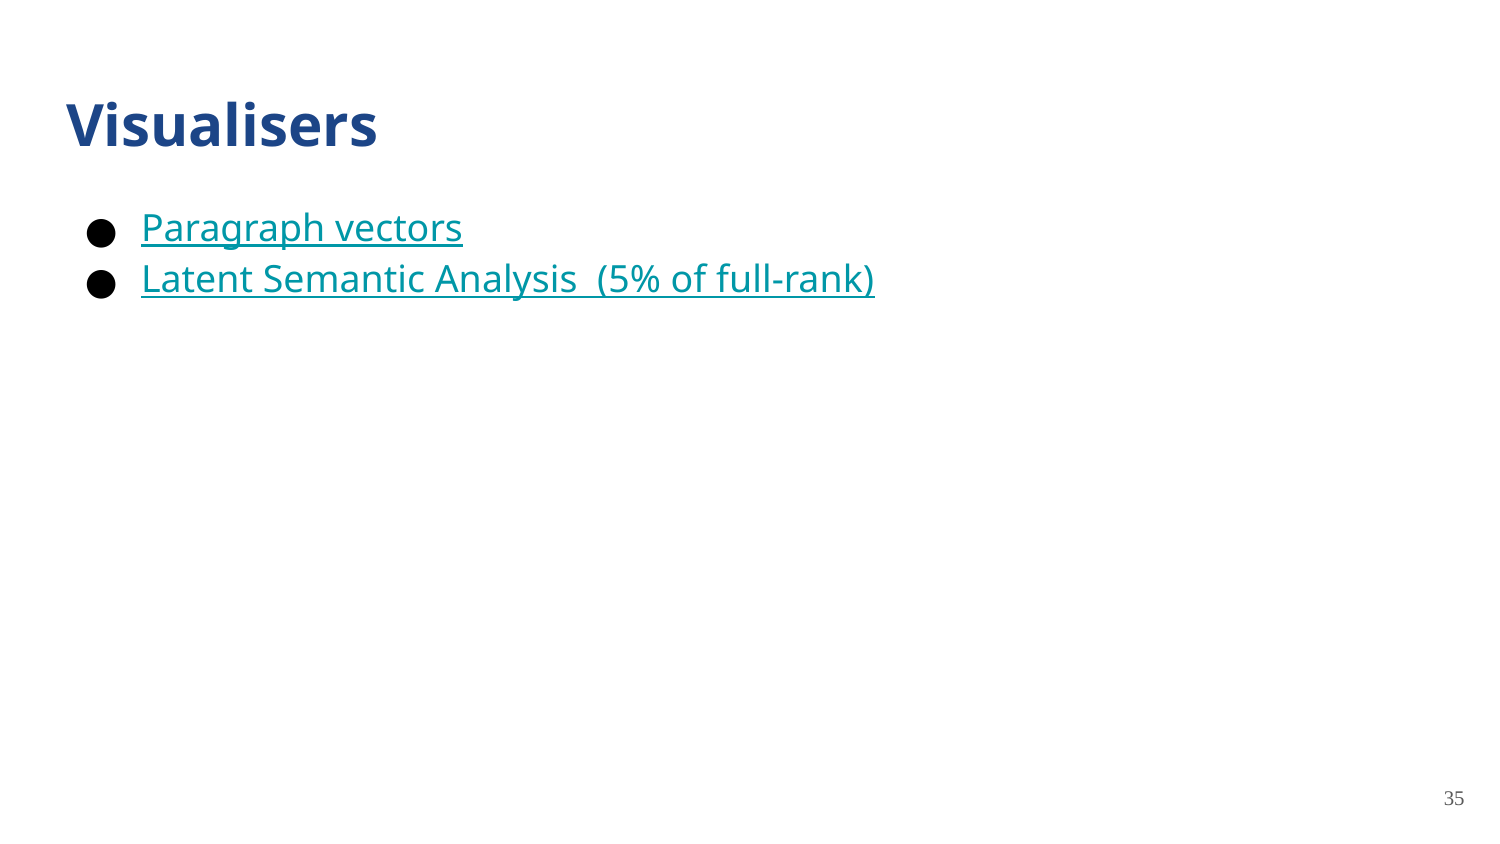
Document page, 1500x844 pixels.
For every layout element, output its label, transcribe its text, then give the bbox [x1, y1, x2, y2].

list Paragraph vectors Latent Semantic Analysis (5% of full-rank) [51, 189, 1449, 750]
slide_number <number> [1389, 764, 1480, 830]
title Visualisers [51, 72, 1449, 167]
